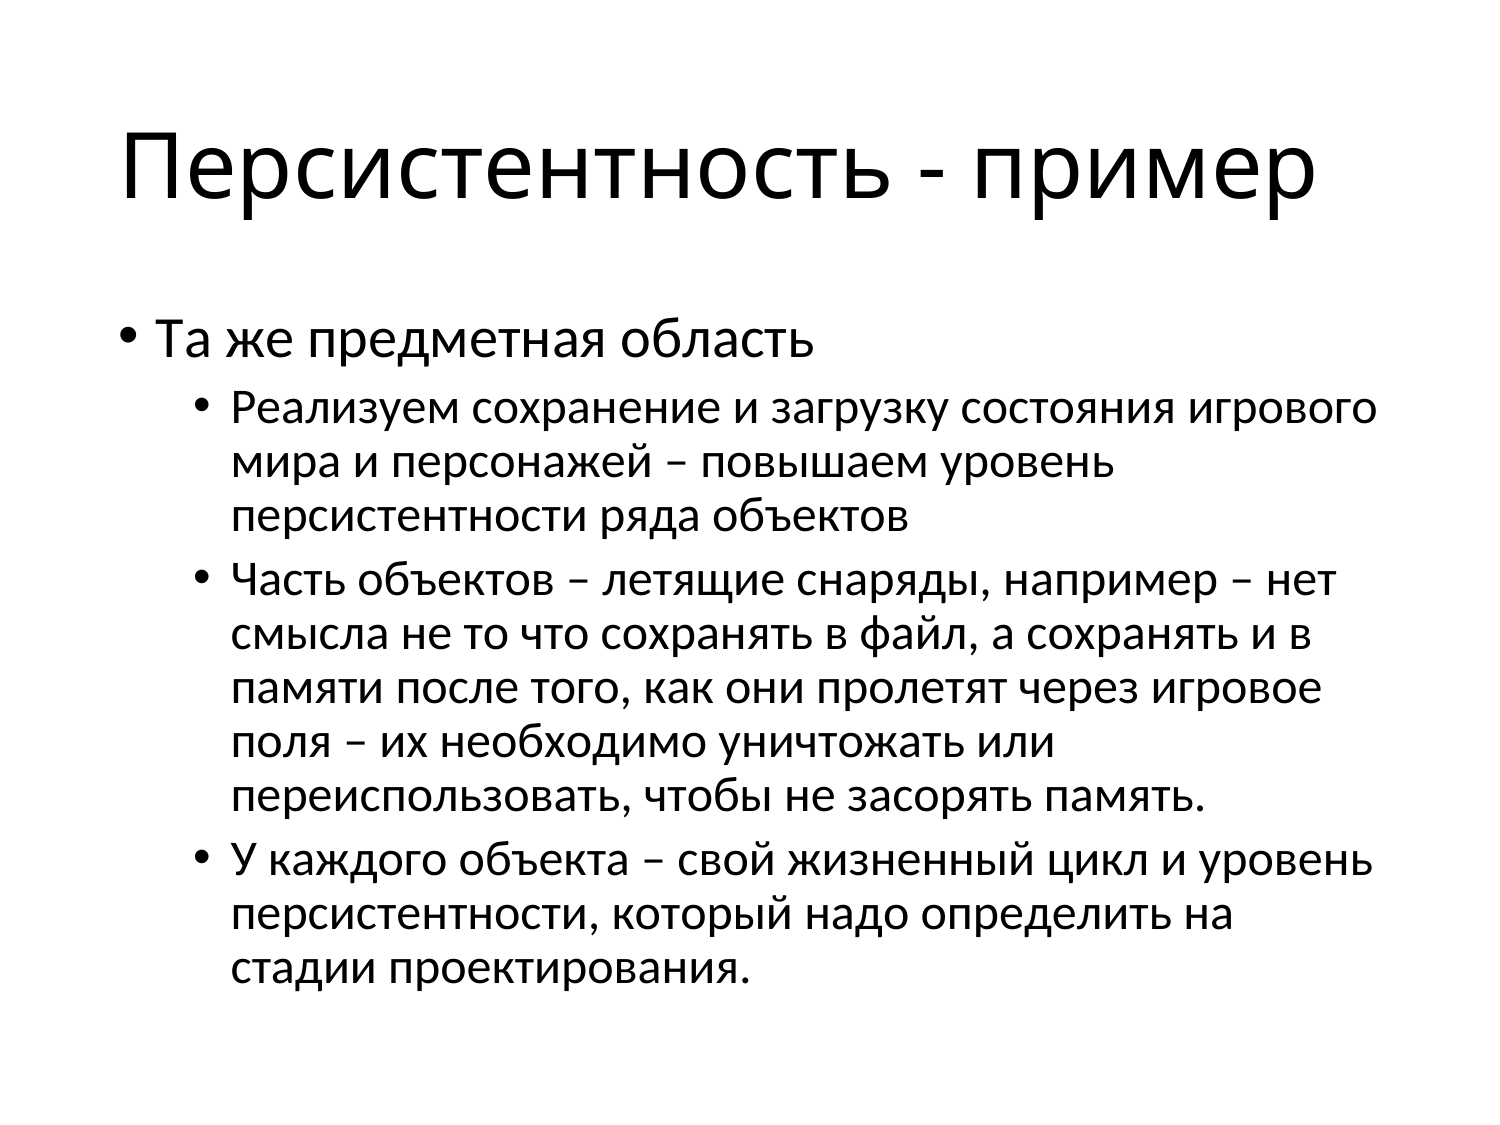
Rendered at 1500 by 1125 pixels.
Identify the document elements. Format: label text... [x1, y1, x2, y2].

list Та же предметная область Реализуем сохранение и загрузку состояния игрового мира и персонажей – повышаем уровень персистентности ряда объектов Часть объектов – летящие снаряды, например – нет смысла не то что сохранять в файл, а сохранять и в памяти после того, как они пролетят через игровое поля – их необходимо уничтожать или переиспользовать, чтобы не засорять память. У каждого объекта – свой жизненный цикл и уровень персистентности, который надо определить на стадии проектирования. [103, 299, 1397, 1014]
title Персистентность - пример [103, 59, 1397, 278]
